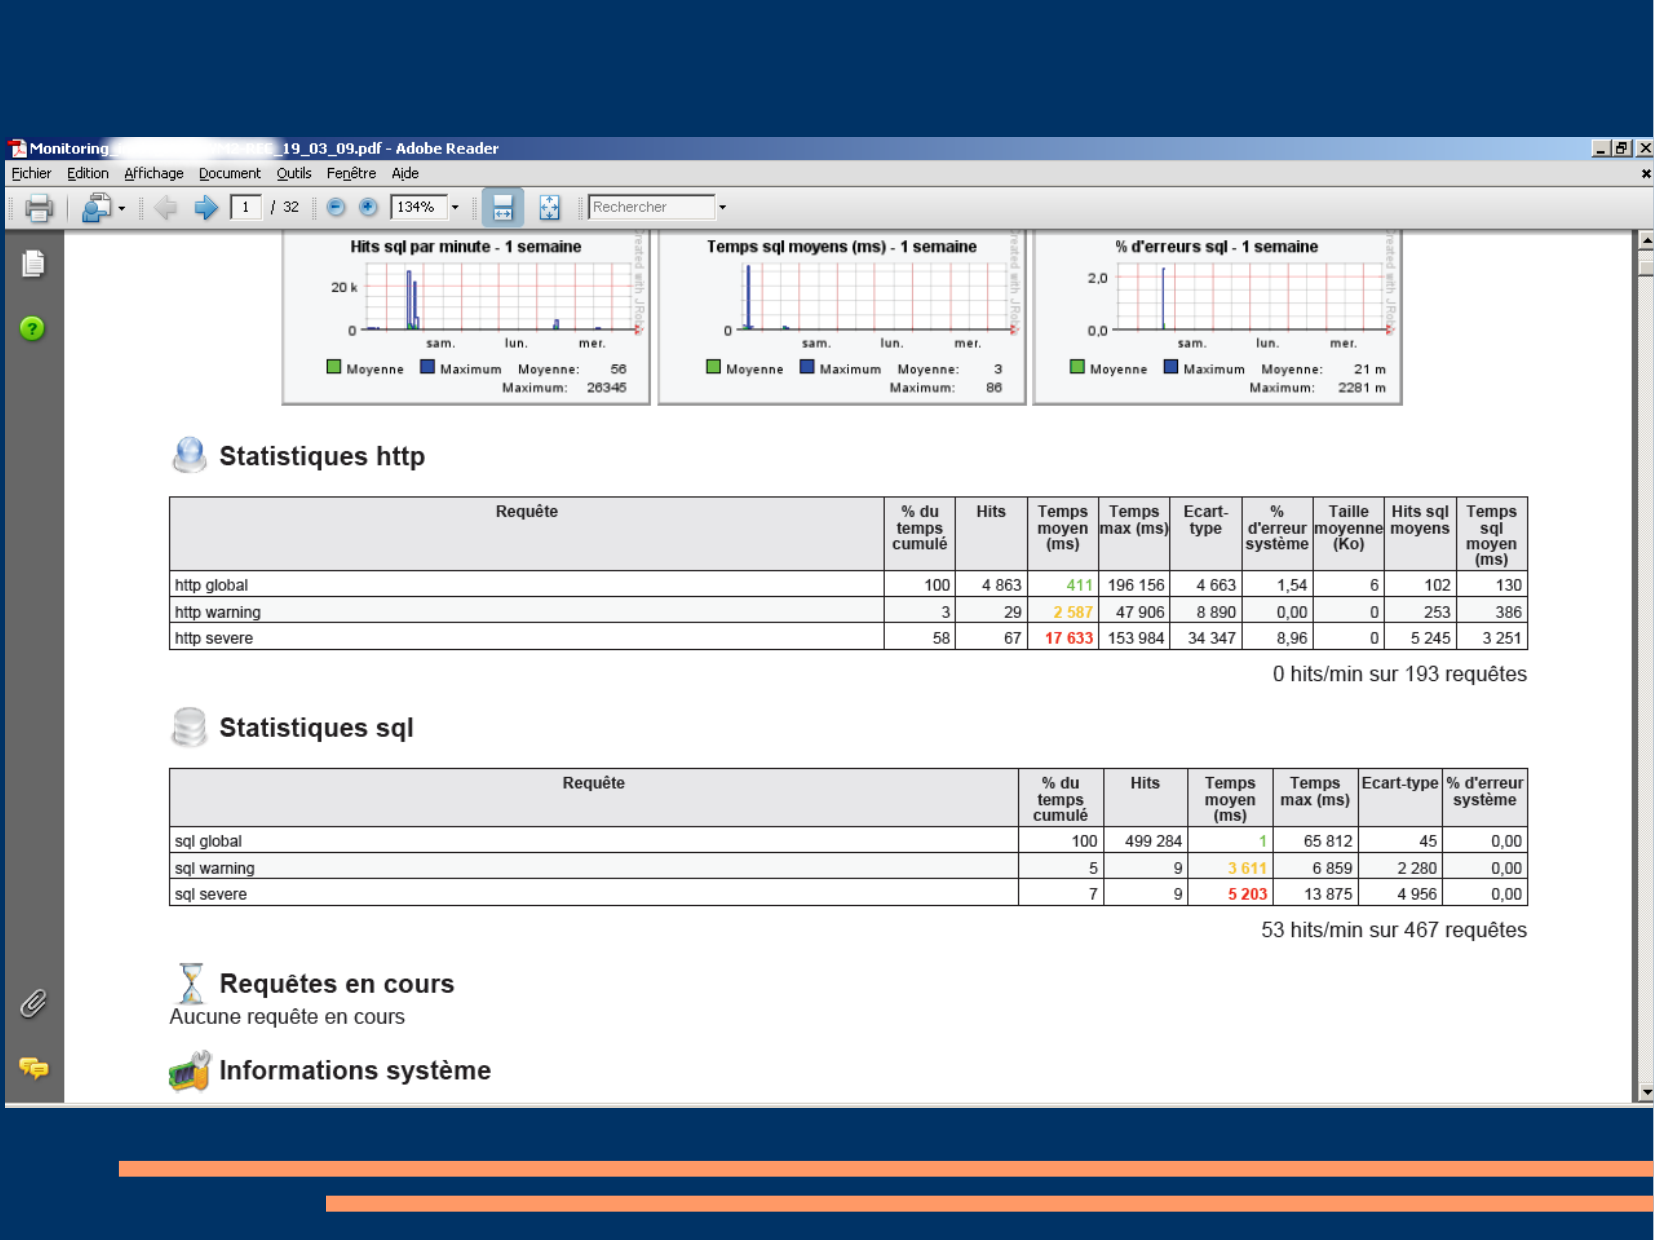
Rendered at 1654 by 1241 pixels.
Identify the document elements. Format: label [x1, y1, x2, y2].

picture [5, 137, 1654, 1108]
